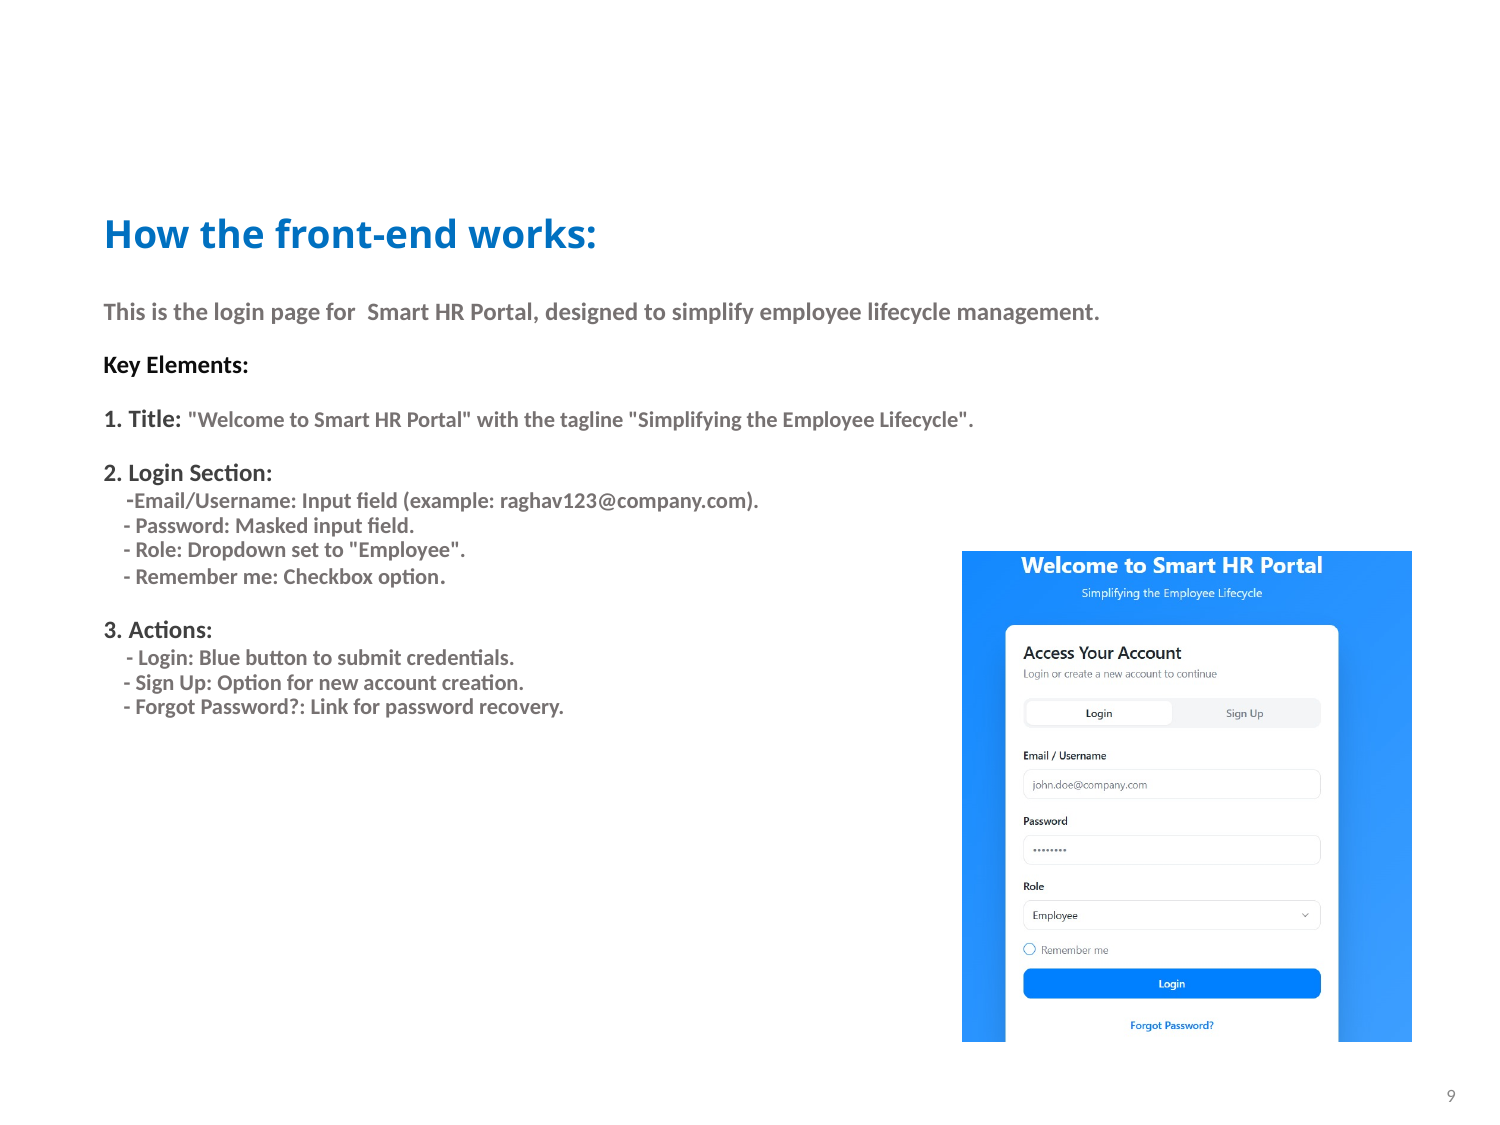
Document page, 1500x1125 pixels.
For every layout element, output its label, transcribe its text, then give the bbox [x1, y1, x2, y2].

picture [962, 551, 1412, 1042]
slide_number 9 [1431, 1065, 1479, 1125]
title How the front-end works: This is the login page for Smart HR Portal, designed to simplify employee lifecycle management. Key Elements: 1. Title: "Welcome to Smart HR Portal" with the tagline "Simplifying the Employee Lifecycle". 2. Login Section: -Email/Username: Input field (example: raghav123@company.com). - Password: Masked input field. - Role: Dropdown set to "Employee". - Remember me: Checkbox option. 3. Actions: - Login: Blue button to submit credentials. - Sign Up: Option for new account creation. - Forgot Password?: Link for password recovery. [88, 17, 1355, 1054]
